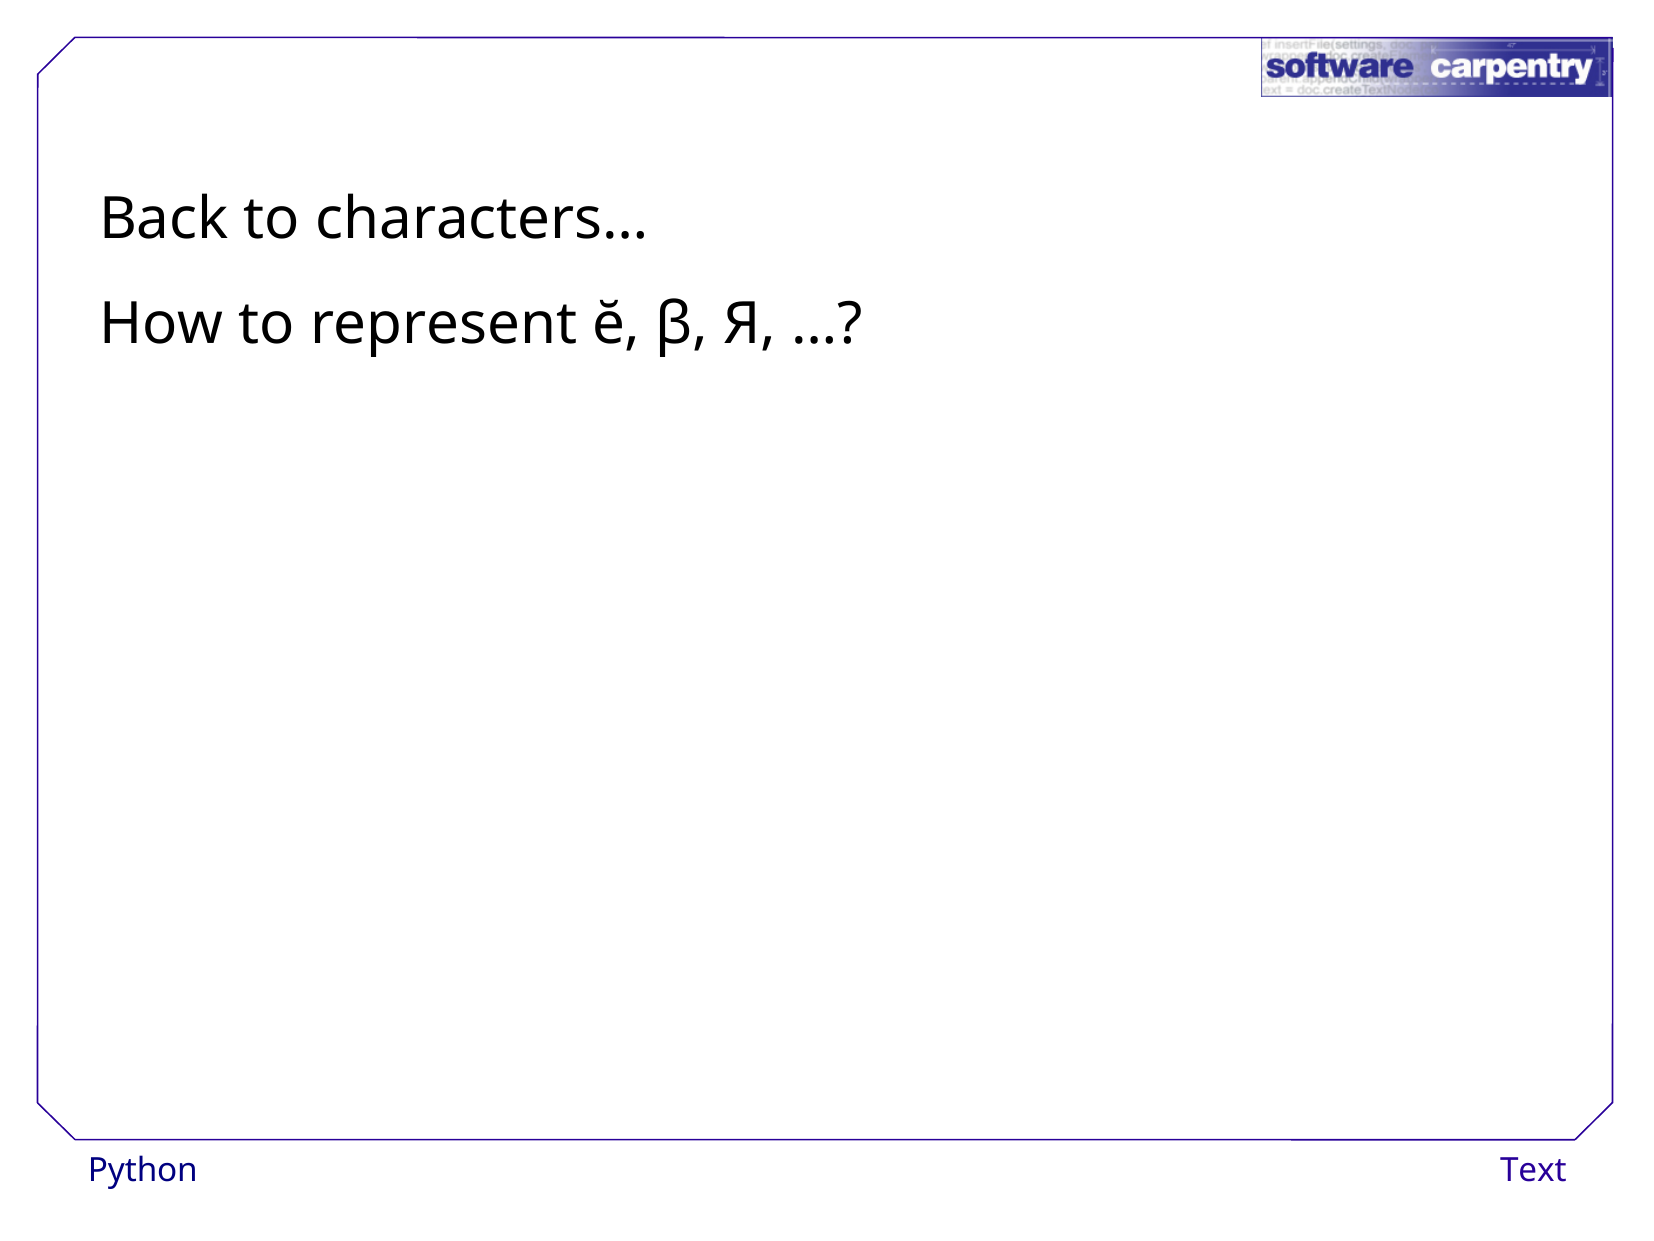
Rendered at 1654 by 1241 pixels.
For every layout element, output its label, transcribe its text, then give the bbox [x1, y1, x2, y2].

text_box Back to characters… How to represent ĕ, β, Я, …? [84, 138, 1028, 469]
picture [1261, 39, 1613, 97]
